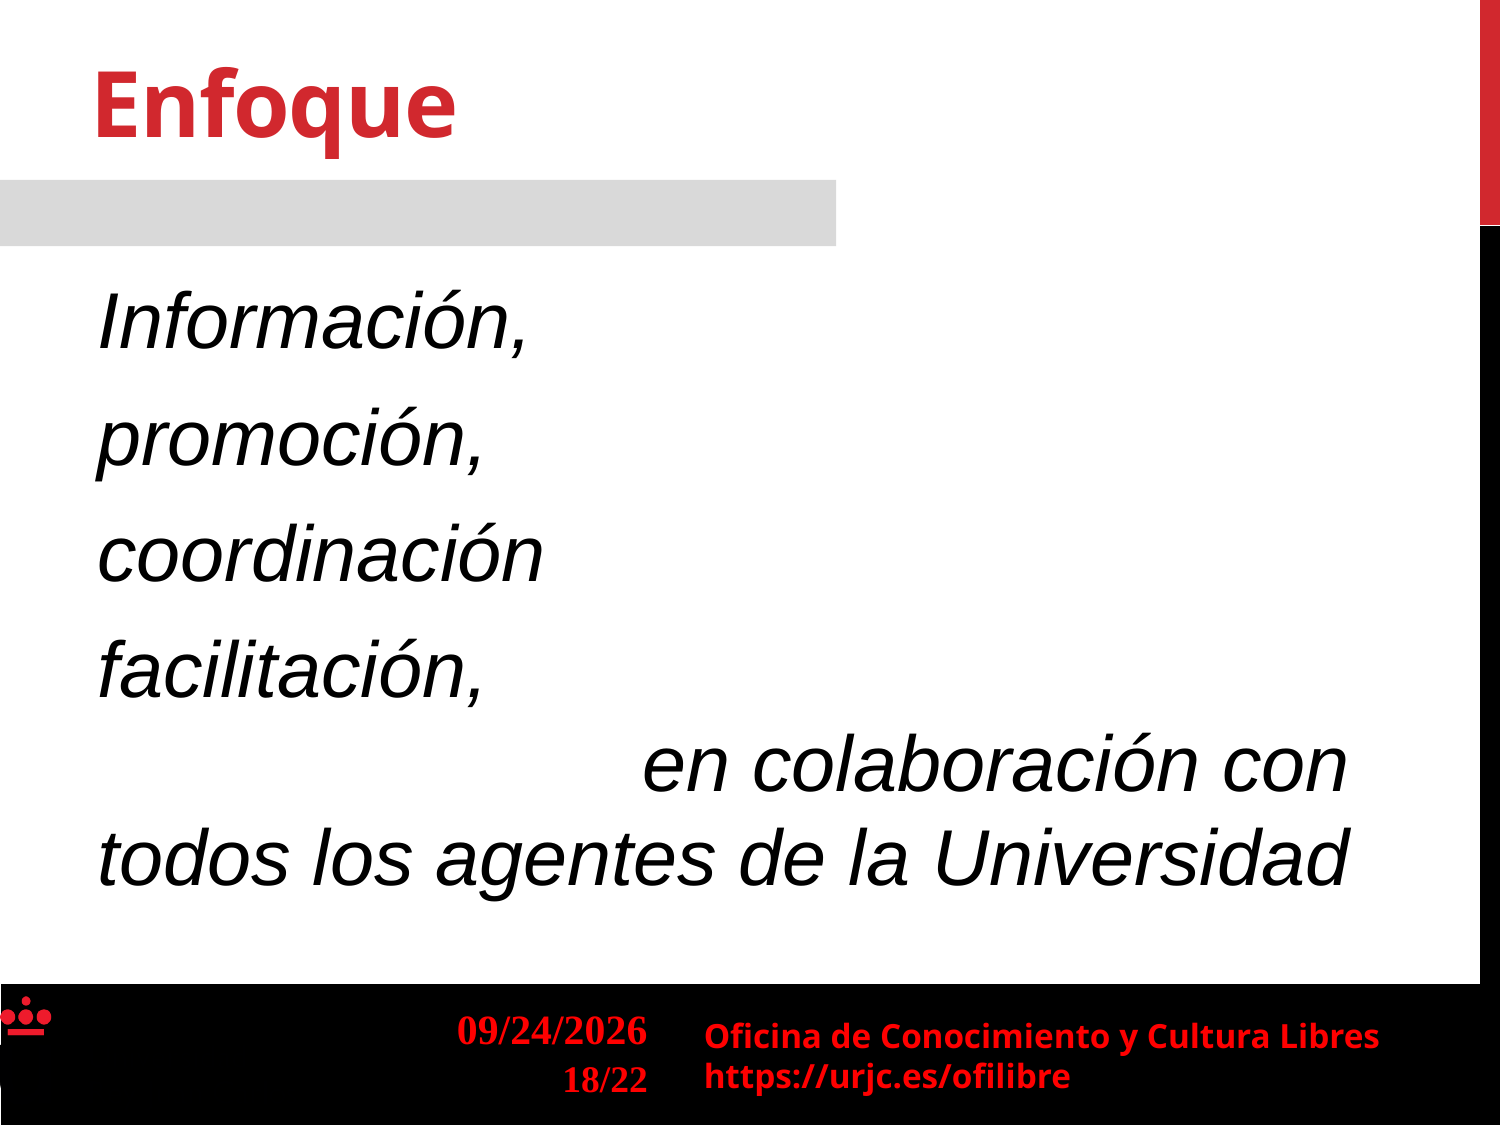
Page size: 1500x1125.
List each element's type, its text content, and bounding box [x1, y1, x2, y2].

title [75, 15, 1425, 172]
list Información, promoción, coordinación facilitación, en colaboración con todos los agentes de la Universidad [15, 270, 1441, 916]
text_box Enfoque [0, 24, 1326, 172]
